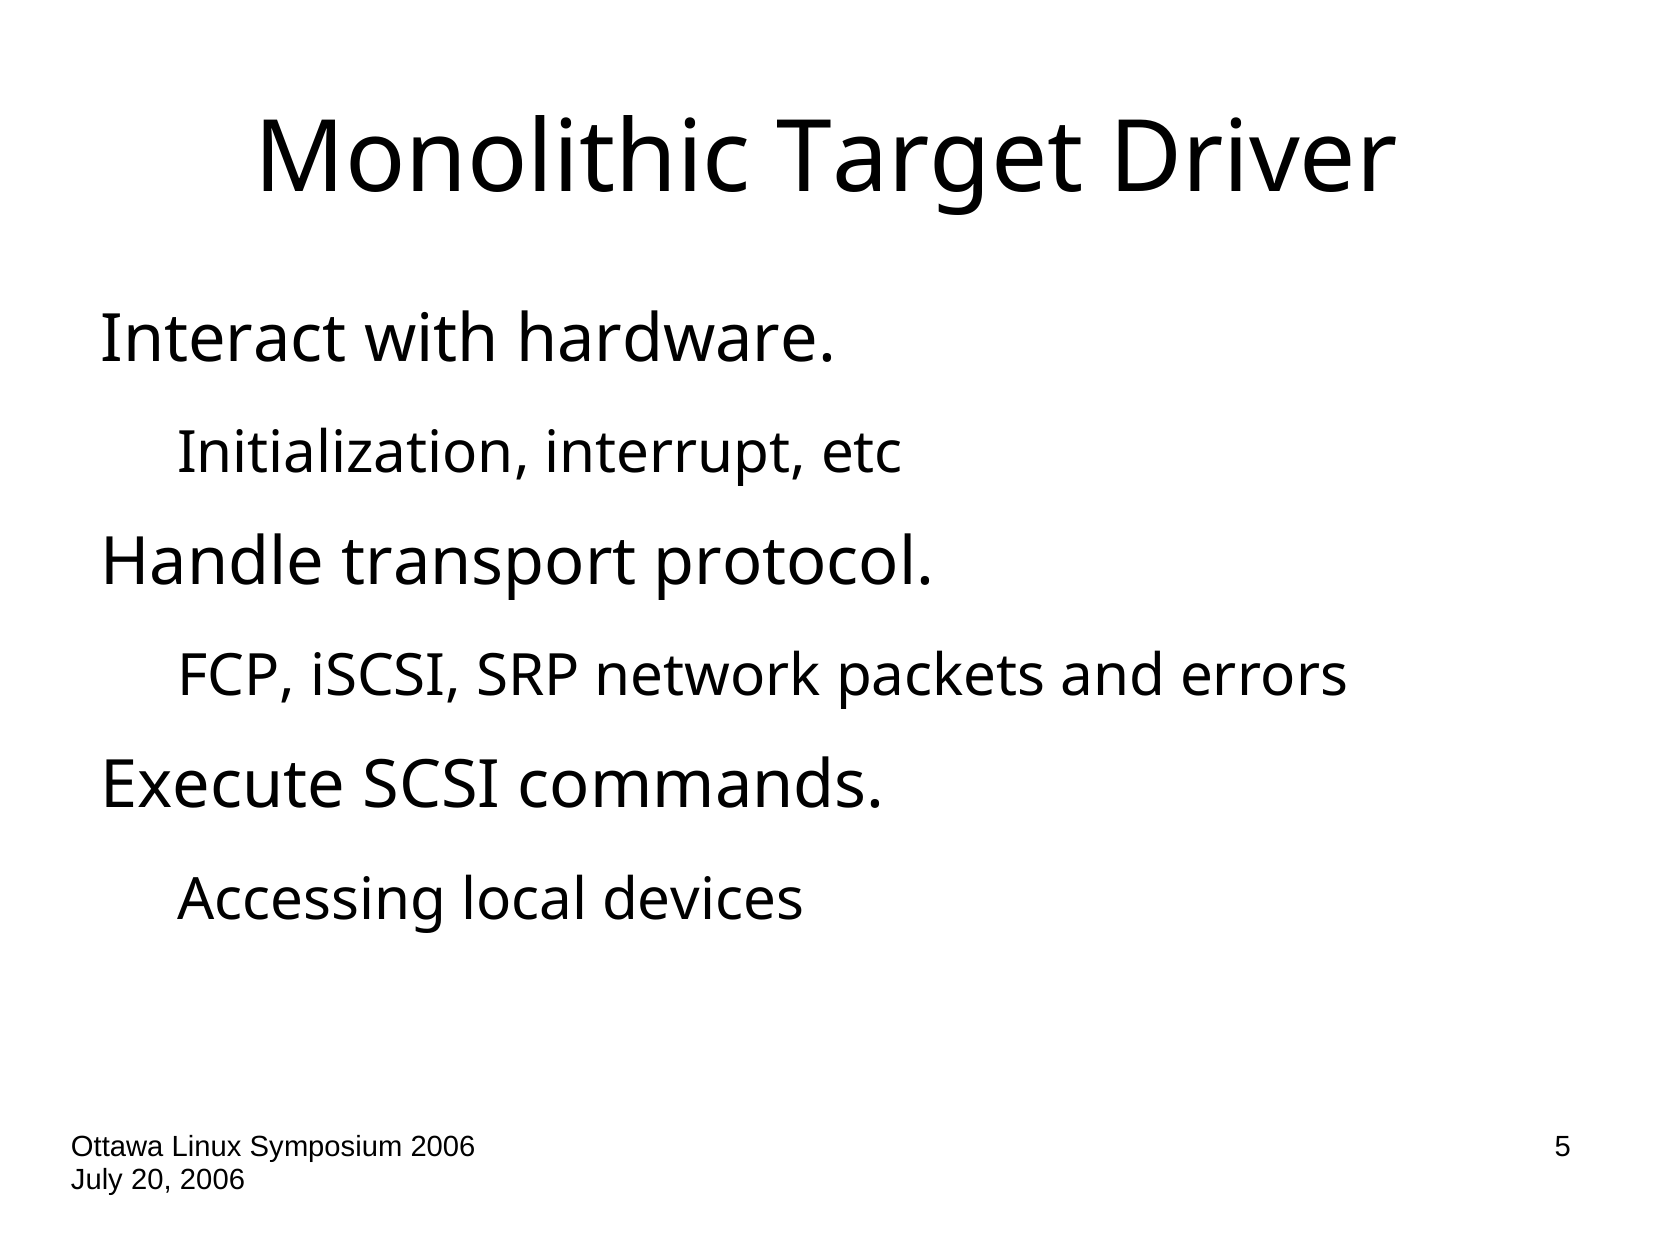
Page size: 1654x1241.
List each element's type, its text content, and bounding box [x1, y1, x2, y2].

title Monolithic Target Driver [82, 49, 1571, 257]
list Interact with hardware. Initialization, interrupt, etc Handle transport protocol. FCP, iSCSI, SRP network packets and errors Execute SCSI commands. Accessing local devices [82, 290, 1571, 1109]
